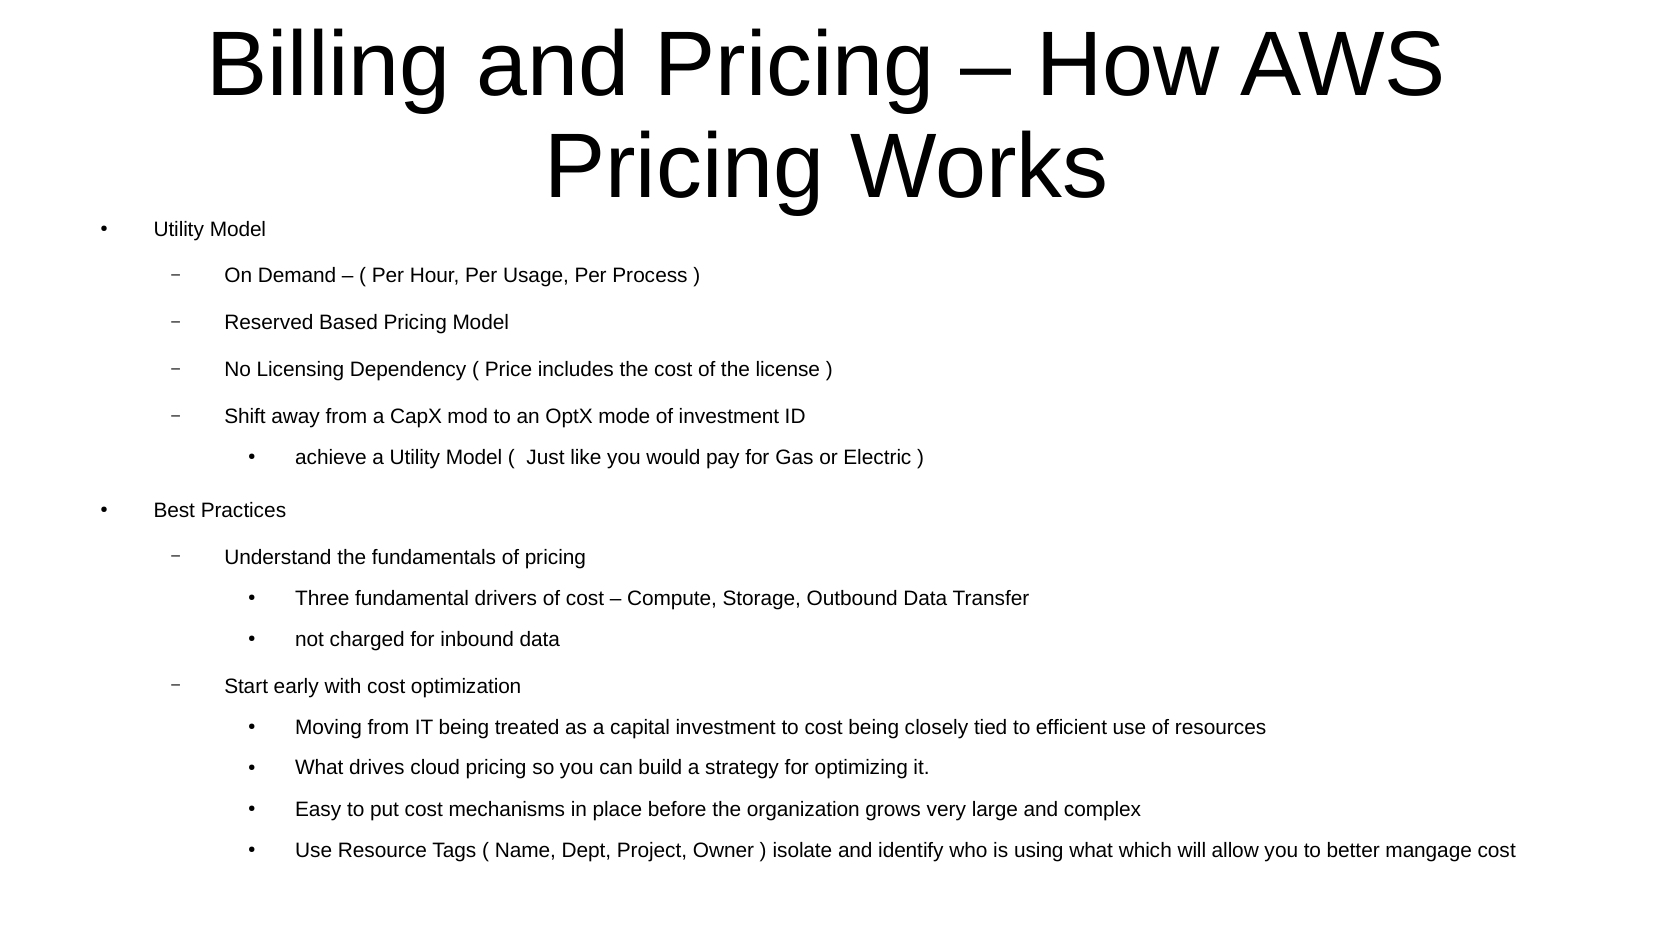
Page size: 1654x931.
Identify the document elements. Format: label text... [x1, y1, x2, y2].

list Utility Model On Demand – ( Per Hour, Per Usage, Per Process ) Reserved Based Pricing Model No Licensing Dependency ( Price includes the cost of the license ) Shift away from a CapX mod to an OptX mode of investment ID achieve a Utility Model ( Just like you would pay for Gas or Electric ) Best Practices Understand the fundamentals of pricing Three fundamental drivers of cost – Compute, Storage, Outbound Data Transfer not charged for inbound data Start early with cost optimization Moving from IT being treated as a capital investment to cost being closely tied to efficient use of resources What drives cloud pricing so you can build a strategy for optimizing it. Easy to put cost mechanisms in place before the organization grows very large and complex Use Resource Tags ( Name, Dept, Project, Owner ) isolate and identify who is using what which will allow you to better mangage cost [82, 217, 1621, 915]
title Billing and Pricing – How AWS Pricing Works [82, 12, 1571, 217]
